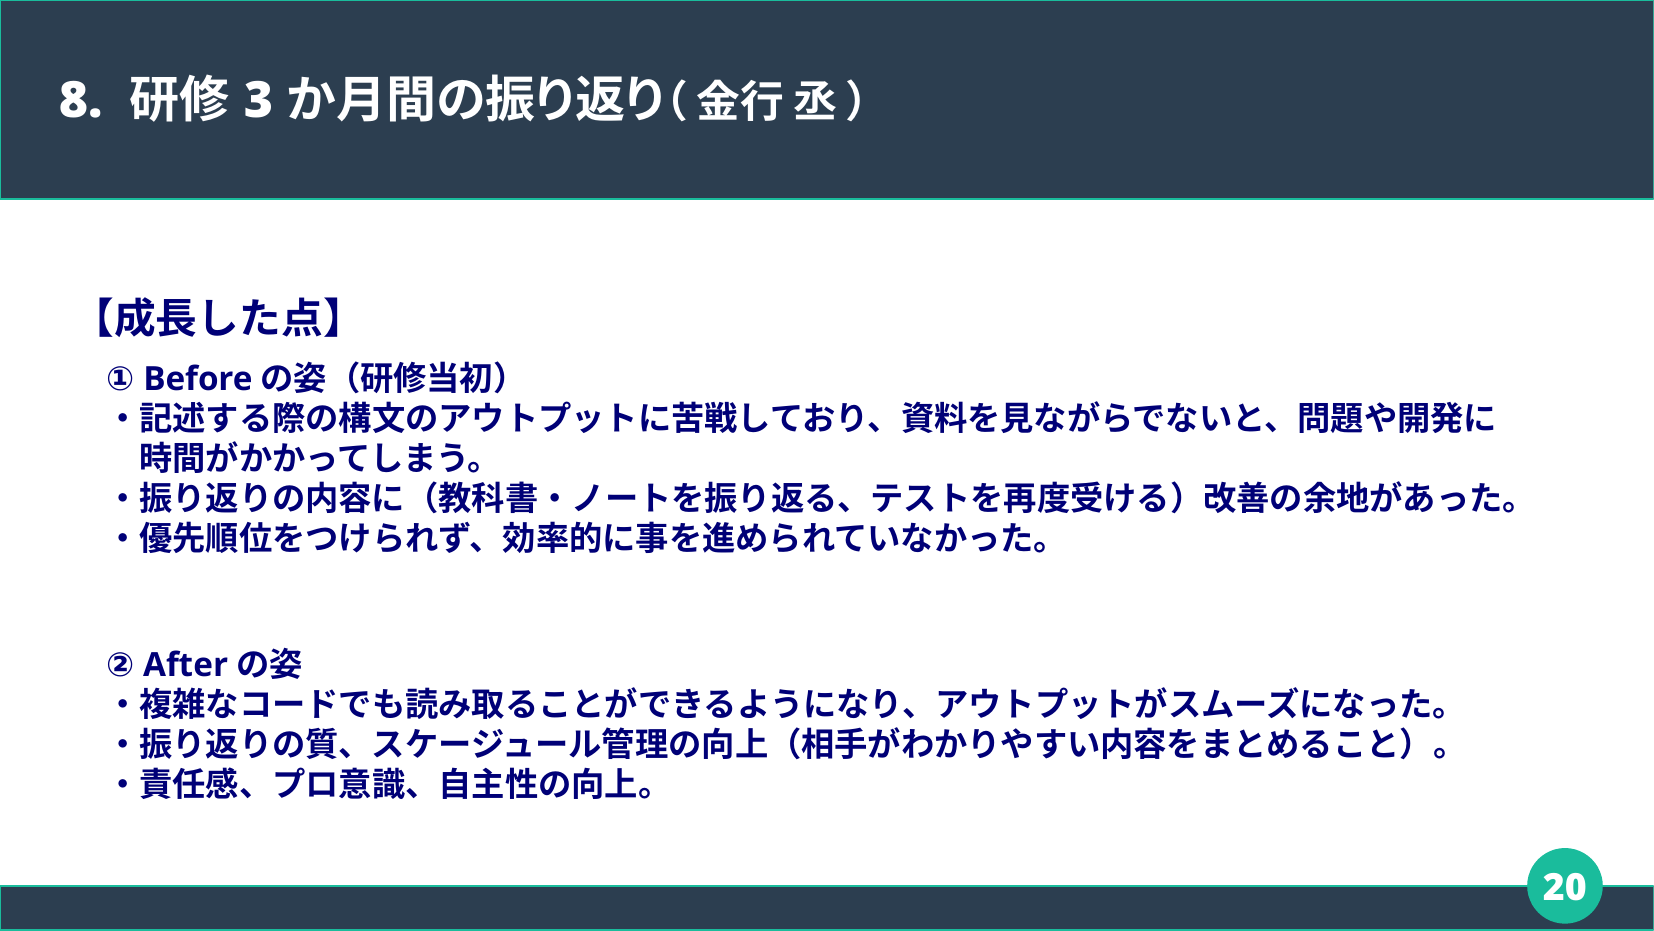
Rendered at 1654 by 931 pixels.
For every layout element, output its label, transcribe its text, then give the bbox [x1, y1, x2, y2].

title 8. 研修3か月間の振り返り（ 金行 丞 ） [59, 37, 1595, 156]
text_box ① Beforeの姿（研修当初） ・記述する際の構文のアウトプットに苦戦しており、資料を見ながらでないと、問題や開発に 時間がかかってしまう。 ・振り返りの内容に（教科書・ノートを振り返る、テストを再度受ける）改善の余地があった。 ・優先順位をつけられず、効率的に事を進められていなかった。 [88, 348, 1565, 566]
text_box ② Afterの姿 ・複雑なコードでも読み取ることができるようになり、アウトプットがスムーズになった。 ・振り返りの質、スケージュール管理の向上（相手がわかりやすい内容をまとめること）。 ・責任感、プロ意識、自主性の向上。 [88, 634, 1565, 813]
text_box 【成長した点】 [57, 271, 1535, 357]
